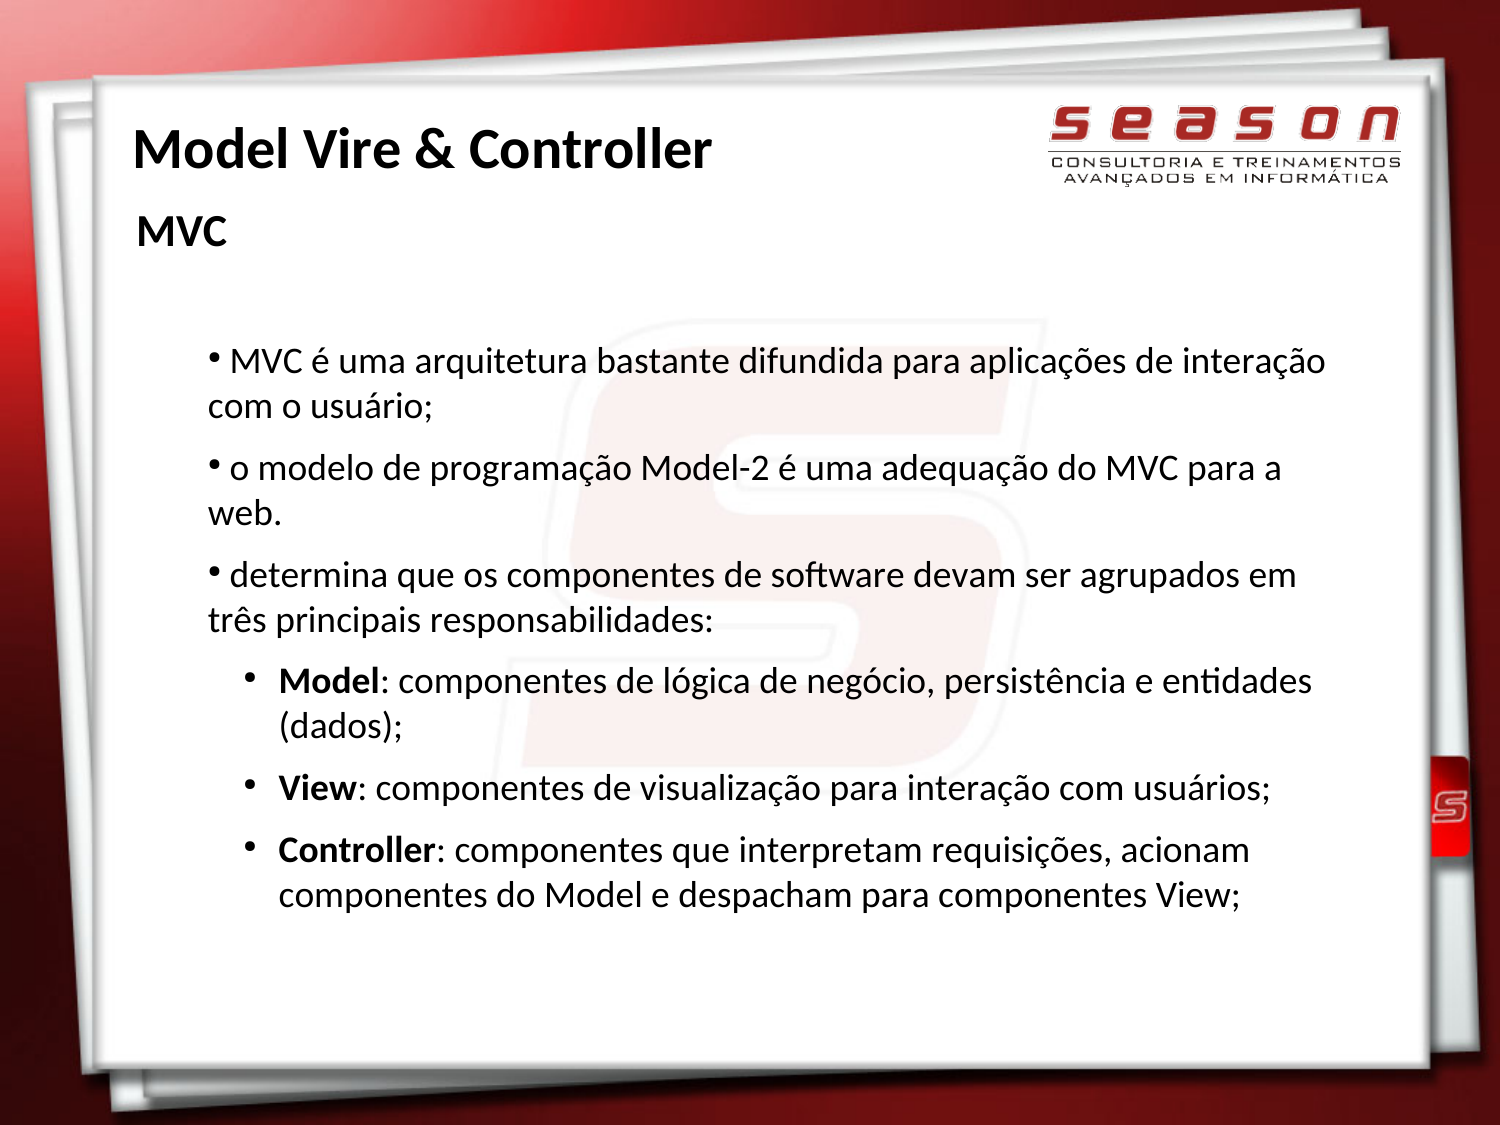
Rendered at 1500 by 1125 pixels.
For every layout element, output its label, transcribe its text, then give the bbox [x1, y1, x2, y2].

text_box MVC [119, 200, 1240, 256]
picture [0, 0, 1500, 1125]
title Model Vire & Controller [118, 33, 1394, 257]
text_box MVC é uma arquitetura bastante difundida para aplicações de interação com o usuário; o modelo de programação Model-2 é uma adequação do MVC para a web. determina que os componentes de software devam ser agrupados em três principais responsabilidades: Model: componentes de lógica de negócio, persistência e entidades (dados); View: componentes de visualização para interação com usuários; Controller: componentes que interpretam requisições, acionam componentes do Model e despacham para componentes View; [207, 291, 1328, 960]
